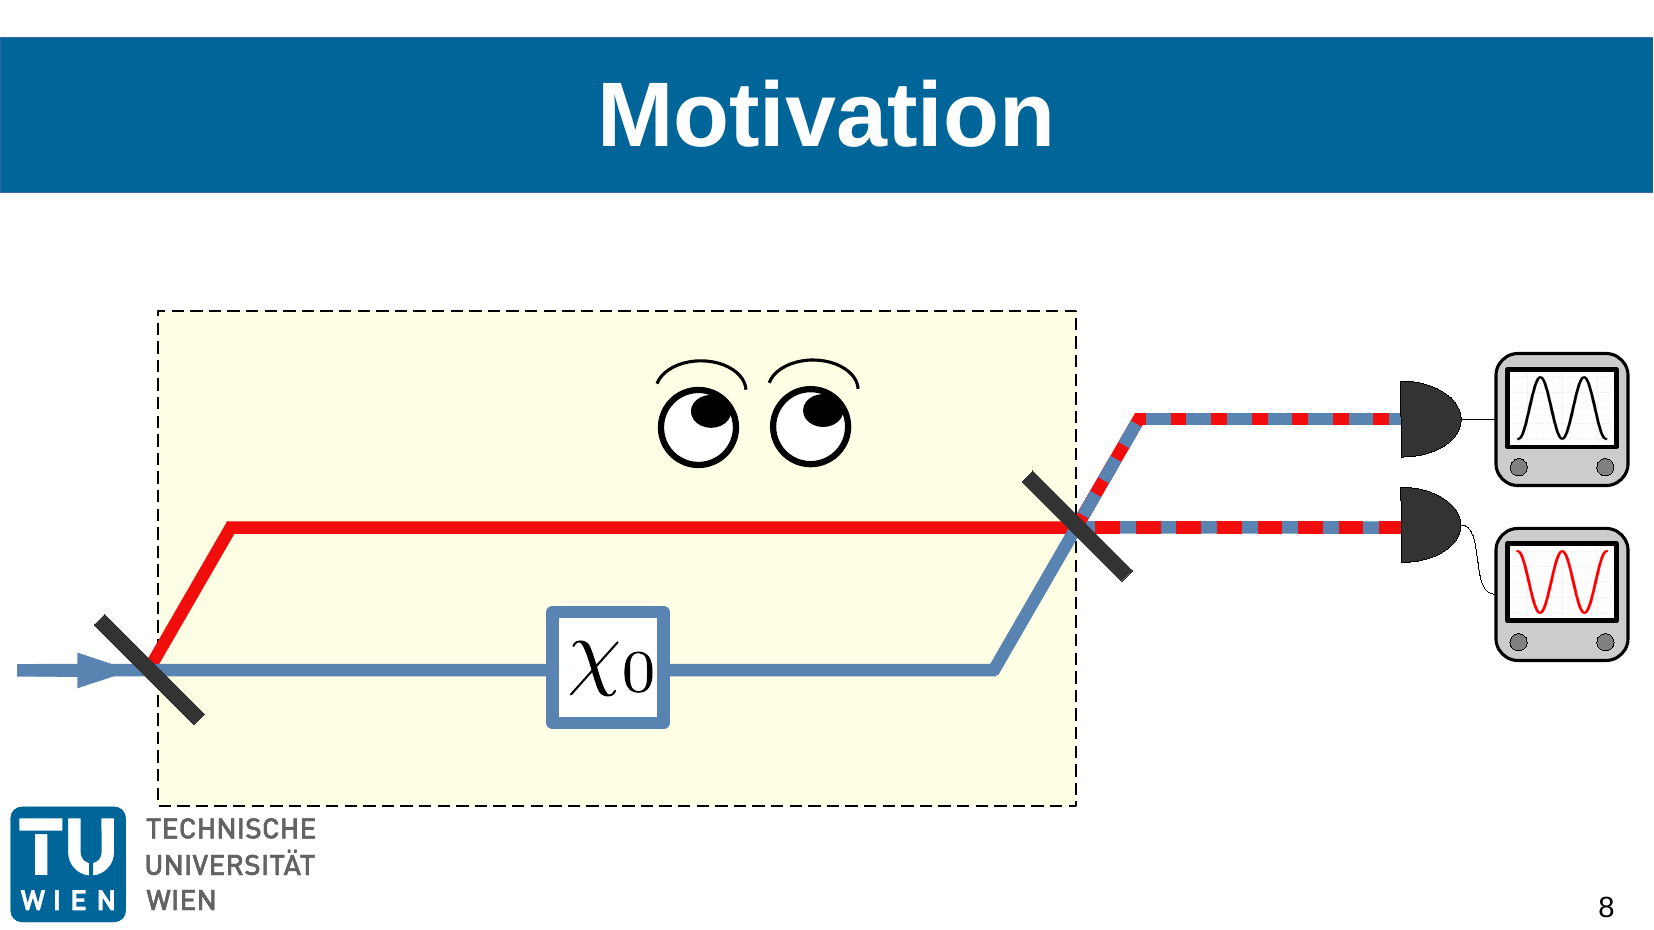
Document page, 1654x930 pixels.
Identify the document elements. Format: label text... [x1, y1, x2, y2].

picture [1509, 545, 1615, 619]
text_box [1400, 381, 1462, 458]
text_box [1495, 528, 1629, 661]
title Motivation [0, 37, 1653, 193]
text_box [94, 534, 1077, 806]
text_box [158, 310, 1133, 639]
text_box [1495, 353, 1629, 486]
picture [553, 625, 661, 712]
picture [1510, 371, 1614, 445]
text_box [1400, 487, 1461, 563]
